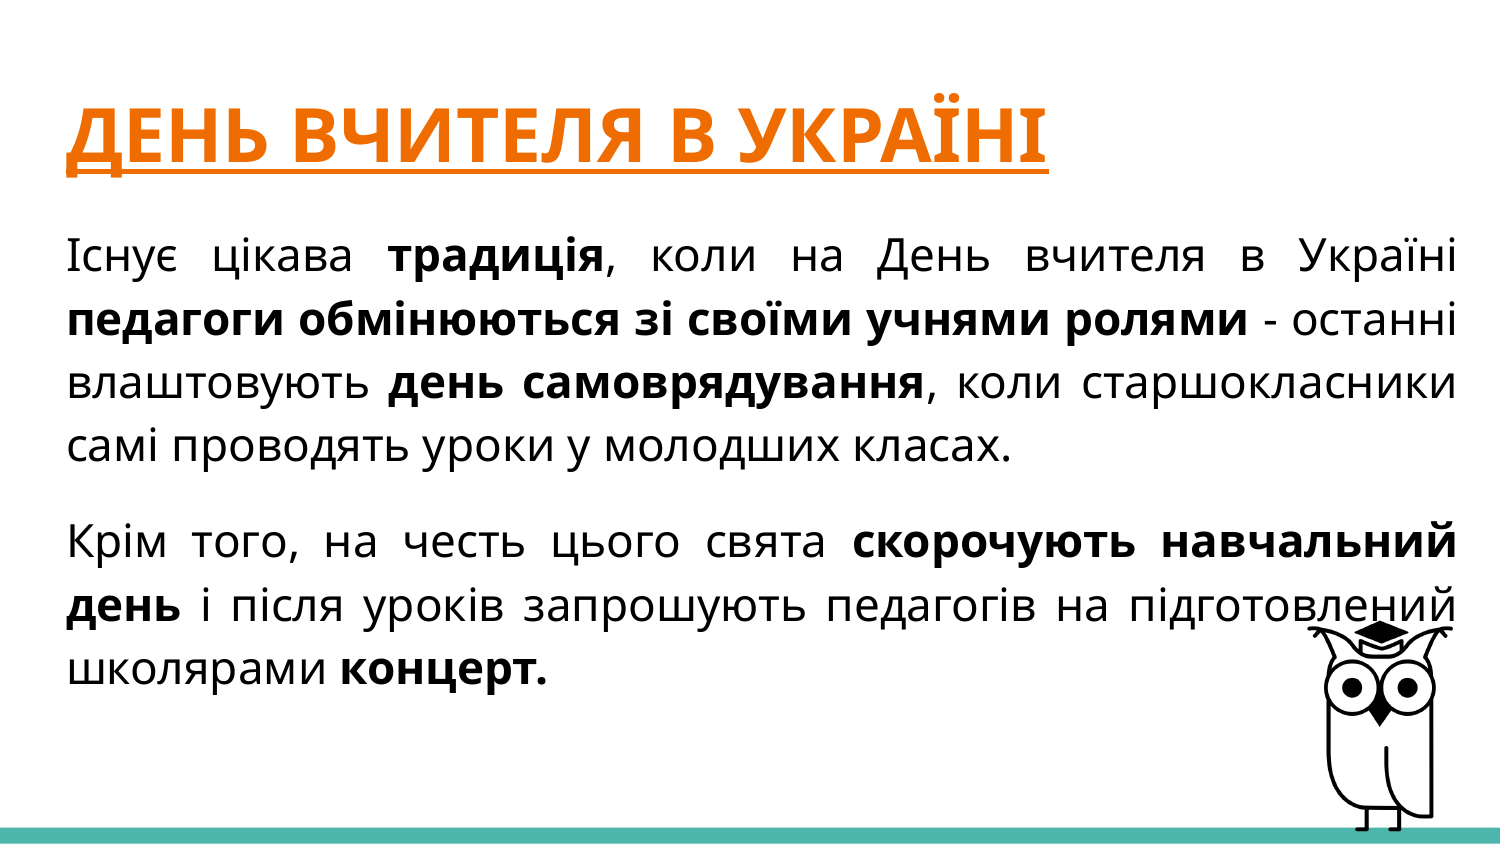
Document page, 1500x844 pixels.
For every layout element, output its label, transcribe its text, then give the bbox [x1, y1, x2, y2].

list Існує цікава традиція, коли на День вчителя в Україні педагоги обмінюються зі своїми учнями ролями - останні влаштовують день самоврядування, коли старшокласники самі проводять уроки у молодших класах. Крім того, на честь цього свята скорочують навчальний день і після уроків запрошують педагогів на підготовлений школярами концерт. [51, 202, 1474, 641]
title ДЕНЬ ВЧИТЕЛЯ В УКРАЇНІ [51, 72, 1449, 189]
picture [1245, 610, 1500, 844]
